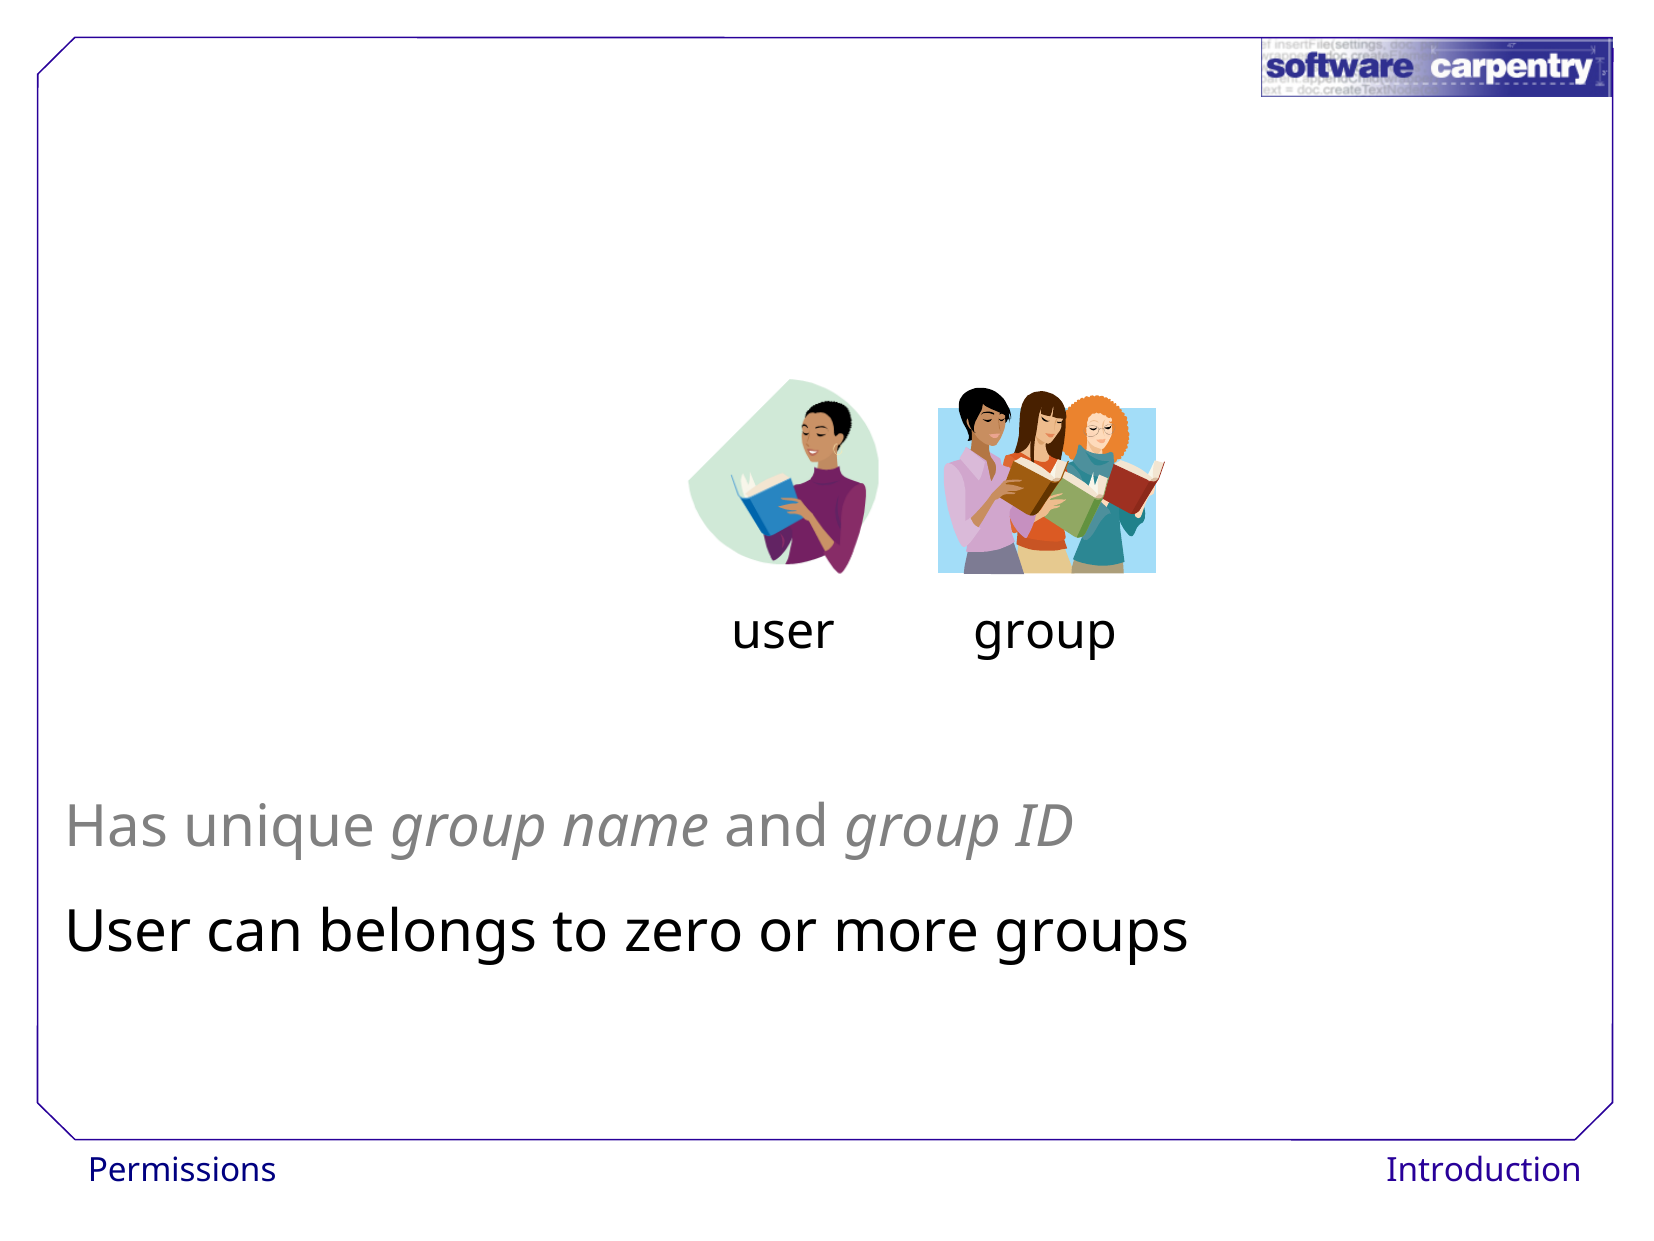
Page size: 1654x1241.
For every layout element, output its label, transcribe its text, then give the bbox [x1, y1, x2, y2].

table_header [390, 596, 652, 683]
table_header user [652, 596, 914, 683]
table_header group [914, 596, 1177, 683]
picture [1261, 39, 1613, 97]
text_box Has unique group name and group ID User can belongs to zero or more groups [49, 745, 1355, 971]
picture [938, 387, 1165, 575]
picture [673, 378, 891, 583]
